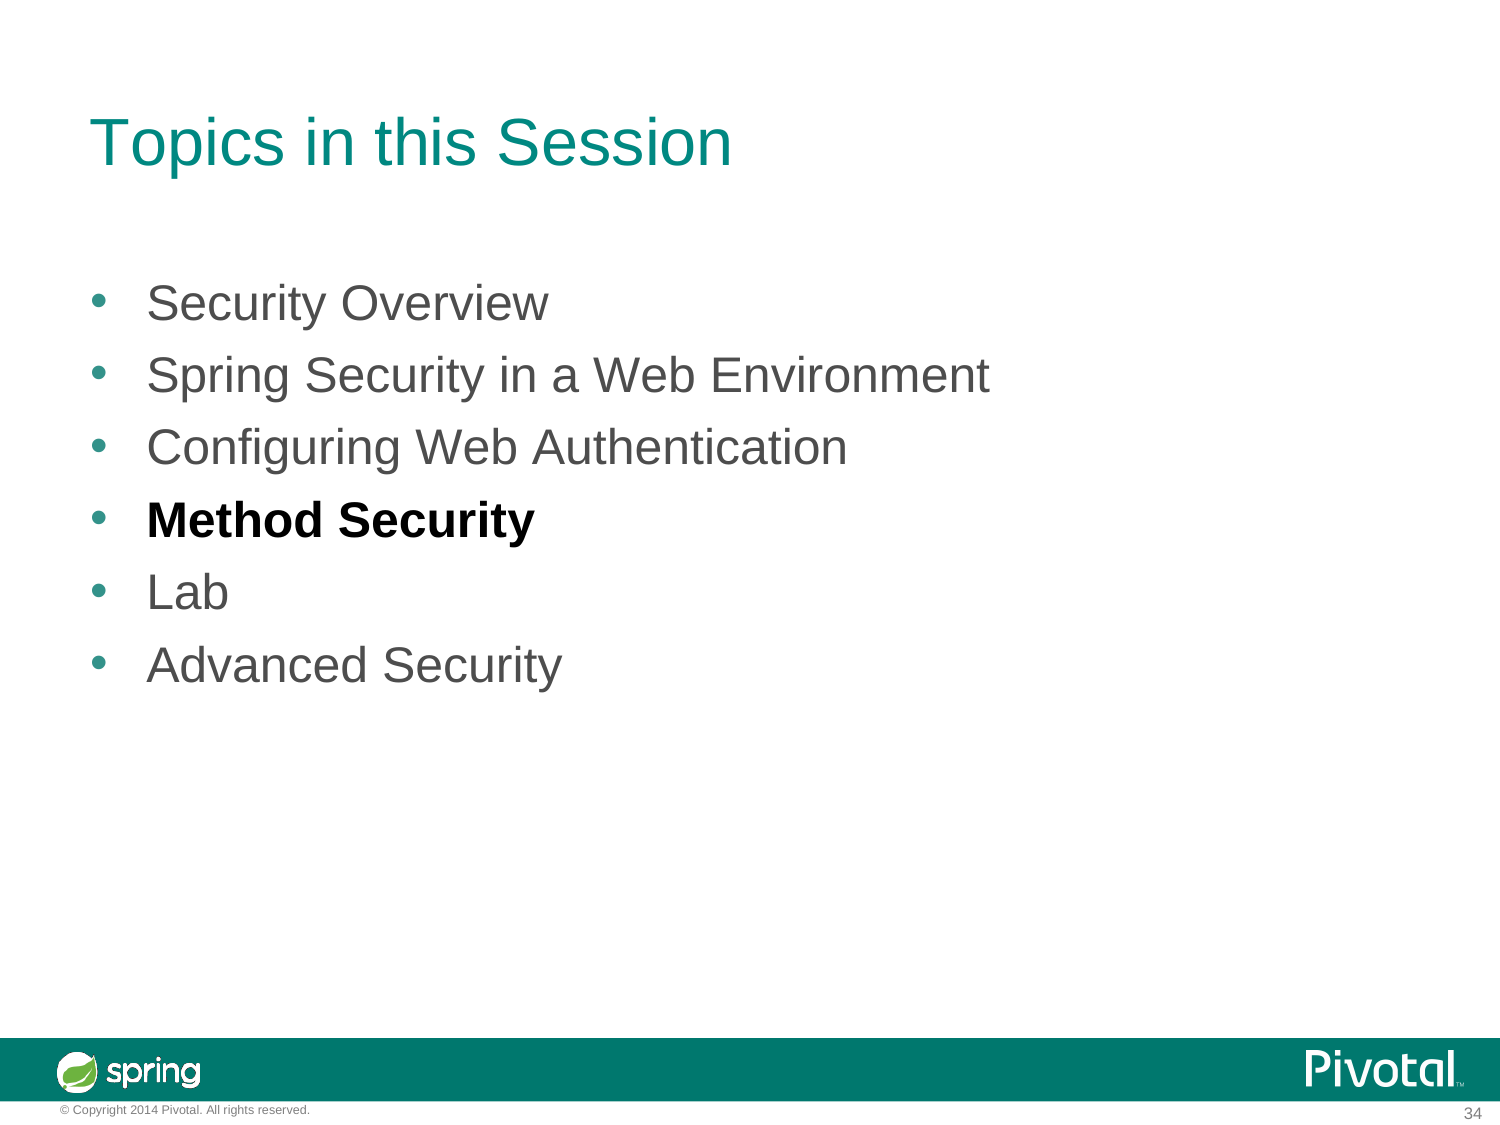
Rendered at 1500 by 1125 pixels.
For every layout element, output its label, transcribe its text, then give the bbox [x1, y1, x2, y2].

picture [32, 1041, 210, 1103]
title Topics in this Session [75, 91, 1426, 187]
picture [1306, 1050, 1464, 1087]
list Security Overview Spring Security in a Web Environment Configuring Web Authentication Method Security Lab Advanced Security [75, 262, 1426, 1005]
